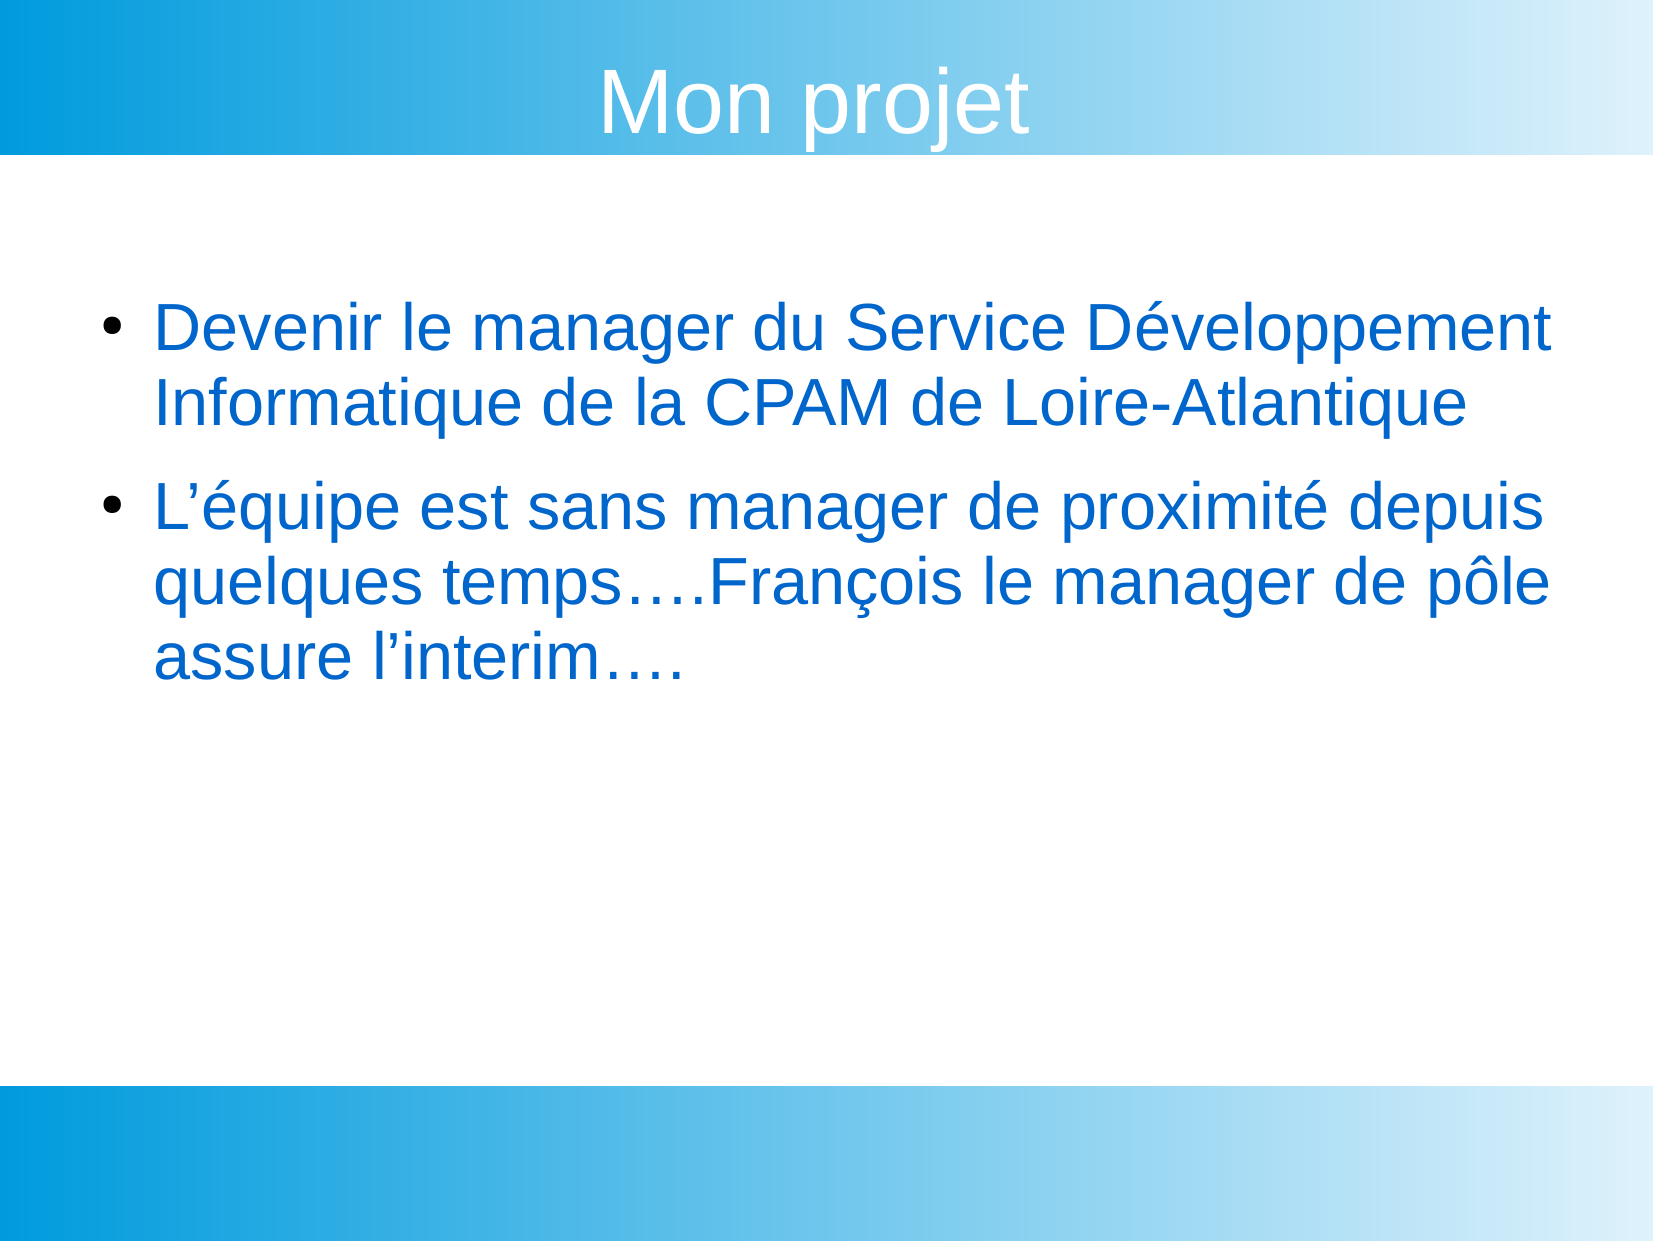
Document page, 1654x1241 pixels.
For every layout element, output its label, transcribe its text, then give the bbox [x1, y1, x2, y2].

title Mon projet [82, 49, 1571, 155]
list Devenir le manager du Service Développement Informatique de la CPAM de Loire-Atlantique L’équipe est sans manager de proximité depuis quelques temps….François le manager de pôle assure l’interim…. [82, 290, 1571, 1010]
